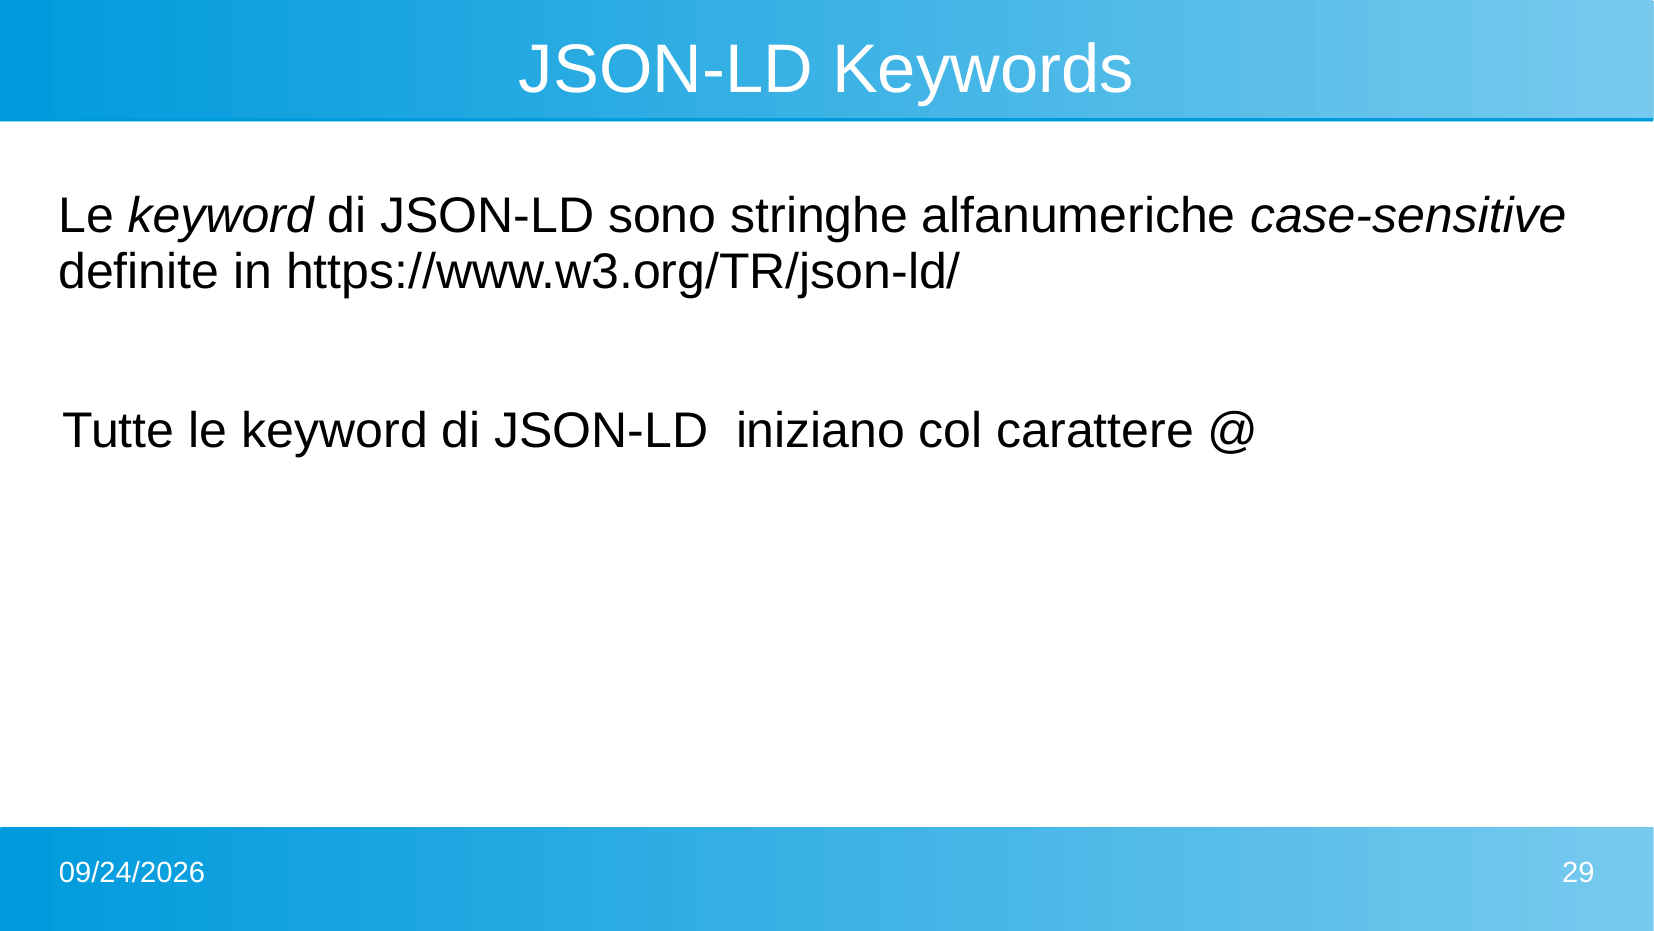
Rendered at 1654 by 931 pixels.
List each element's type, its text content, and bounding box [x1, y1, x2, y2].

list Le keyword di JSON-LD sono stringhe alfanumeriche case-sensitive definite in https://www.w3.org/TR/json-ld/ [58, 187, 1650, 311]
list Tutte le keyword di JSON-LD iniziano col carattere @ [62, 402, 1654, 526]
title JSON-LD Keywords [59, 29, 1595, 108]
